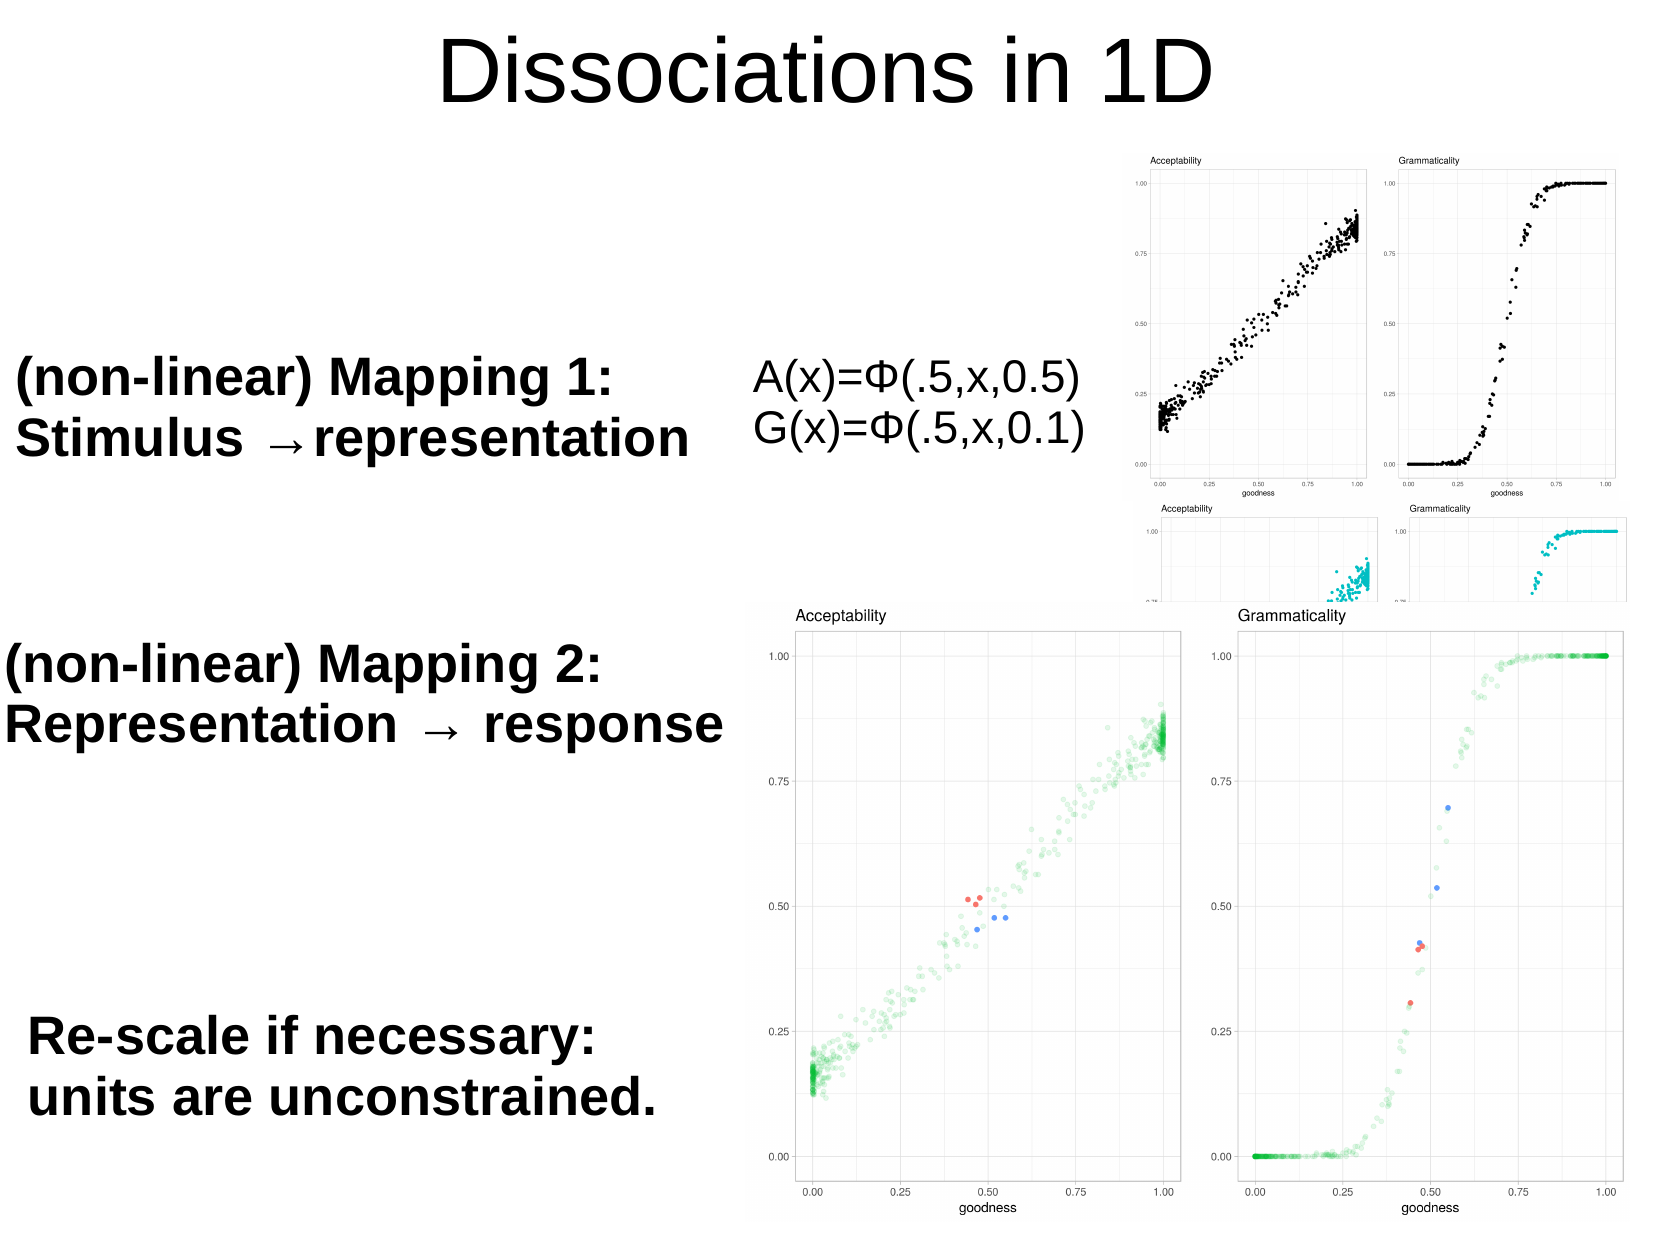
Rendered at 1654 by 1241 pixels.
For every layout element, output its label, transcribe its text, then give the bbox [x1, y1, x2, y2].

text_box Re-scale if necessary: units are unconstrained. [12, 997, 745, 1134]
picture [745, 153, 1630, 1222]
text_box (non-linear) Mapping 2: Representation → response [0, 625, 745, 823]
title Dissociations in 1D [82, 0, 1571, 174]
text_box A(x)=Φ(.5,x,0.5) G(x)=Φ(.5,x,0.1) [738, 343, 1122, 461]
text_box (non-linear) Mapping 1: Stimulus →representation [0, 339, 721, 485]
